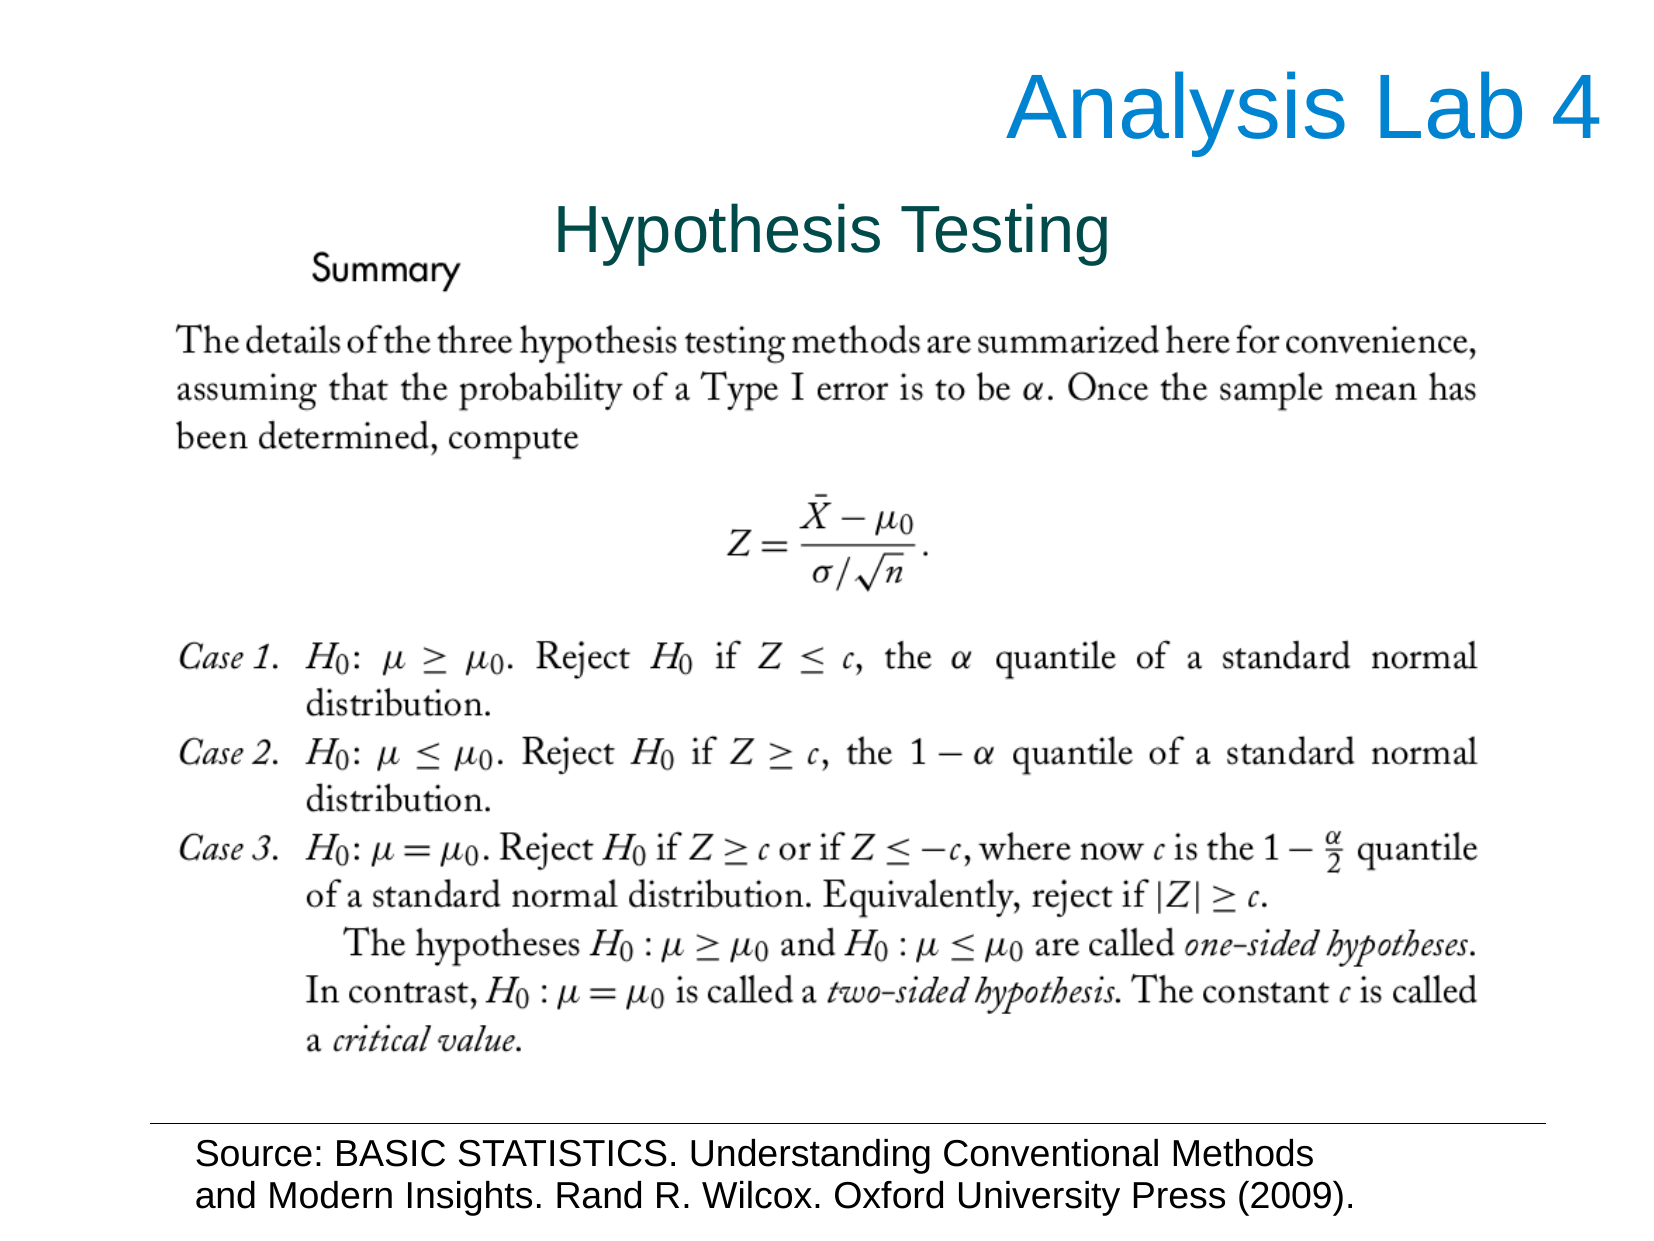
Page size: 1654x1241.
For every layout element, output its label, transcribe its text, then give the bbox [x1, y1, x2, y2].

text_box Source: BASIC STATISTICS. Understanding Conventional Methods and Modern Insights. Rand R. Wilcox. Oxford University Press (2009). [180, 1125, 1372, 1224]
text_box Analysis Lab 4 [750, 4, 1604, 211]
picture [120, 230, 1520, 1104]
text_box Hypothesis Testing [433, 177, 1232, 281]
